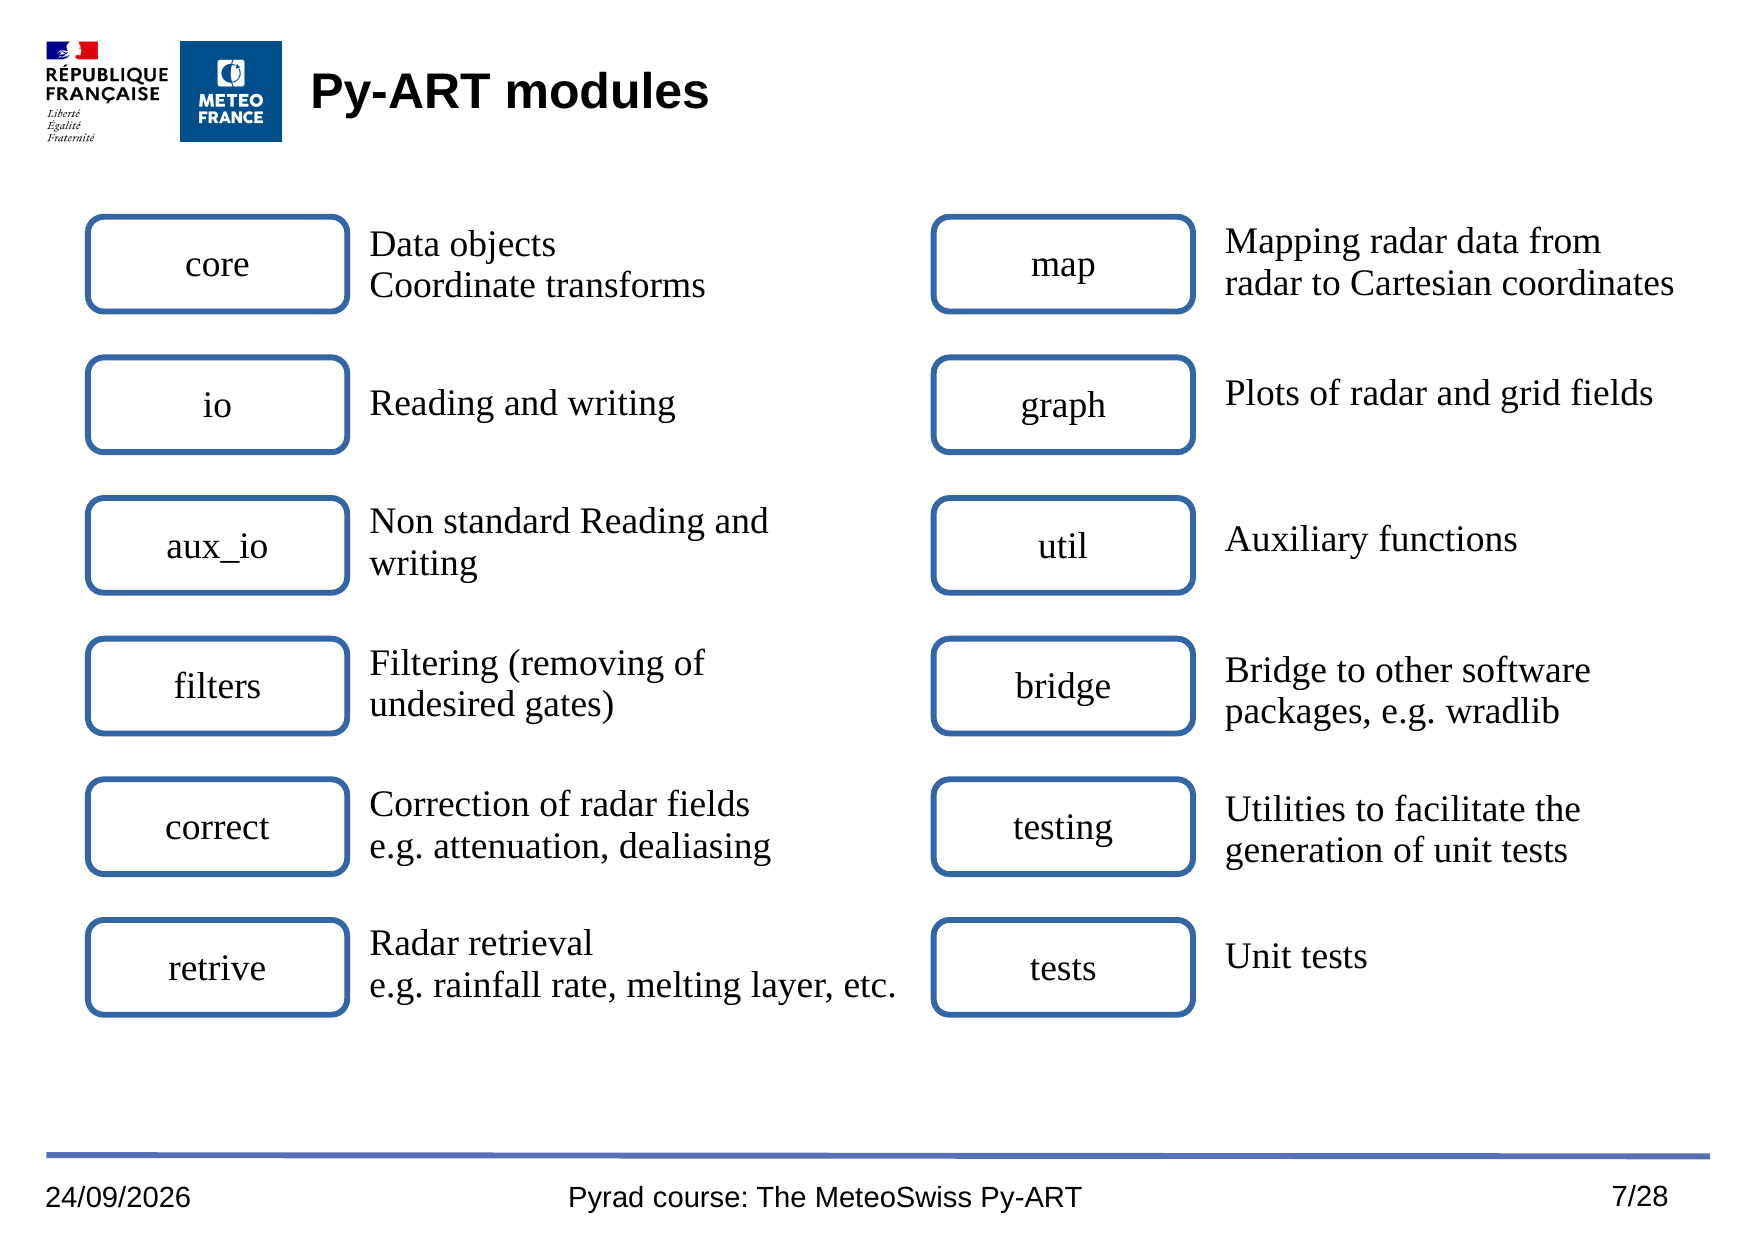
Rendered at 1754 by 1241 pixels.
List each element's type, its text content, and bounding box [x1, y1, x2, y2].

text_box Reading and writing [354, 374, 692, 431]
text_box aux_io [87, 498, 348, 593]
text_box tests [933, 919, 1194, 1015]
text_box Mapping radar data from radar to Cartesian coordinates [1210, 213, 1692, 311]
text_box util [933, 498, 1194, 593]
text_box Plots of radar and grid fields [1210, 364, 1670, 421]
text_box map [933, 216, 1194, 312]
text_box retrive [87, 919, 348, 1015]
text_box correct [87, 779, 348, 875]
text_box Bridge to other software packages, e.g. wradlib [1210, 641, 1748, 740]
text_box Utilities to facilitate the generation of unit tests [1210, 780, 1710, 879]
text_box Filtering (removing of undesired gates) [354, 634, 845, 733]
text_box Auxiliary functions [1210, 510, 1546, 568]
text_box graph [933, 357, 1194, 453]
text_box filters [87, 638, 348, 734]
text_box Correction of radar fields e.g. attenuation, dealiasing [354, 776, 787, 874]
text_box core [87, 216, 348, 312]
text_box Unit tests [1210, 927, 1546, 985]
text_box Radar retrieval e.g. rainfall rate, melting layer, etc. [354, 914, 913, 1013]
text_box Data objects Coordinate transforms [354, 215, 815, 313]
title Py-ART modules [310, 40, 1697, 142]
text_box testing [933, 779, 1194, 875]
text_box io [87, 357, 348, 453]
picture [46, 41, 172, 142]
text_box bridge [933, 638, 1194, 734]
picture [180, 41, 282, 142]
text_box Non standard Reading and writing [354, 492, 834, 591]
